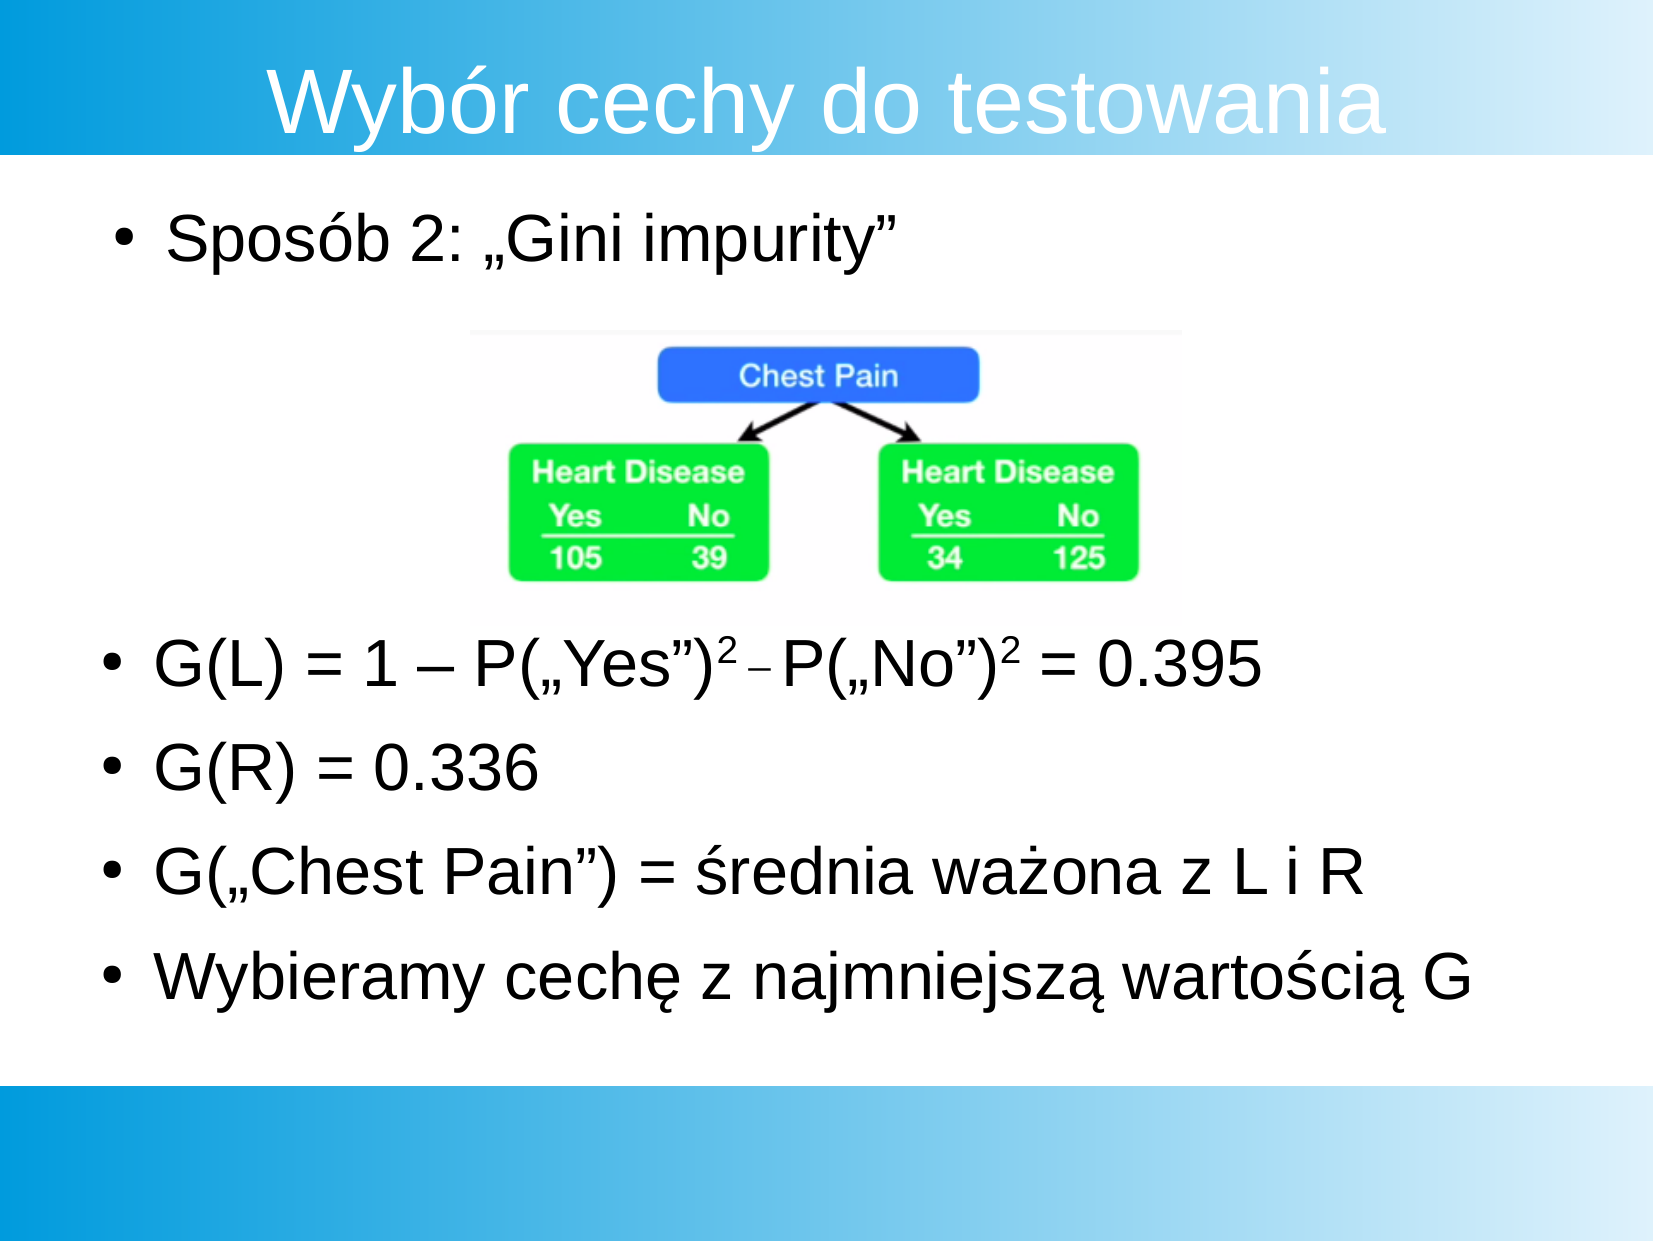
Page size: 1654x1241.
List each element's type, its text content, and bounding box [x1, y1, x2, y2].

list Sposób 2: „Gini impurity” [94, 200, 1571, 343]
picture [470, 330, 1182, 625]
title Wybór cechy do testowania [82, 49, 1571, 155]
list G(L) = 1 – P(„Yes”)2 _ P(„No”)2 = 0.395 G(R) = 0.336 G(„Chest Pain”) = średnia ważona z L i R Wybieramy cechę z najmniejszą wartością G [82, 625, 1571, 1193]
